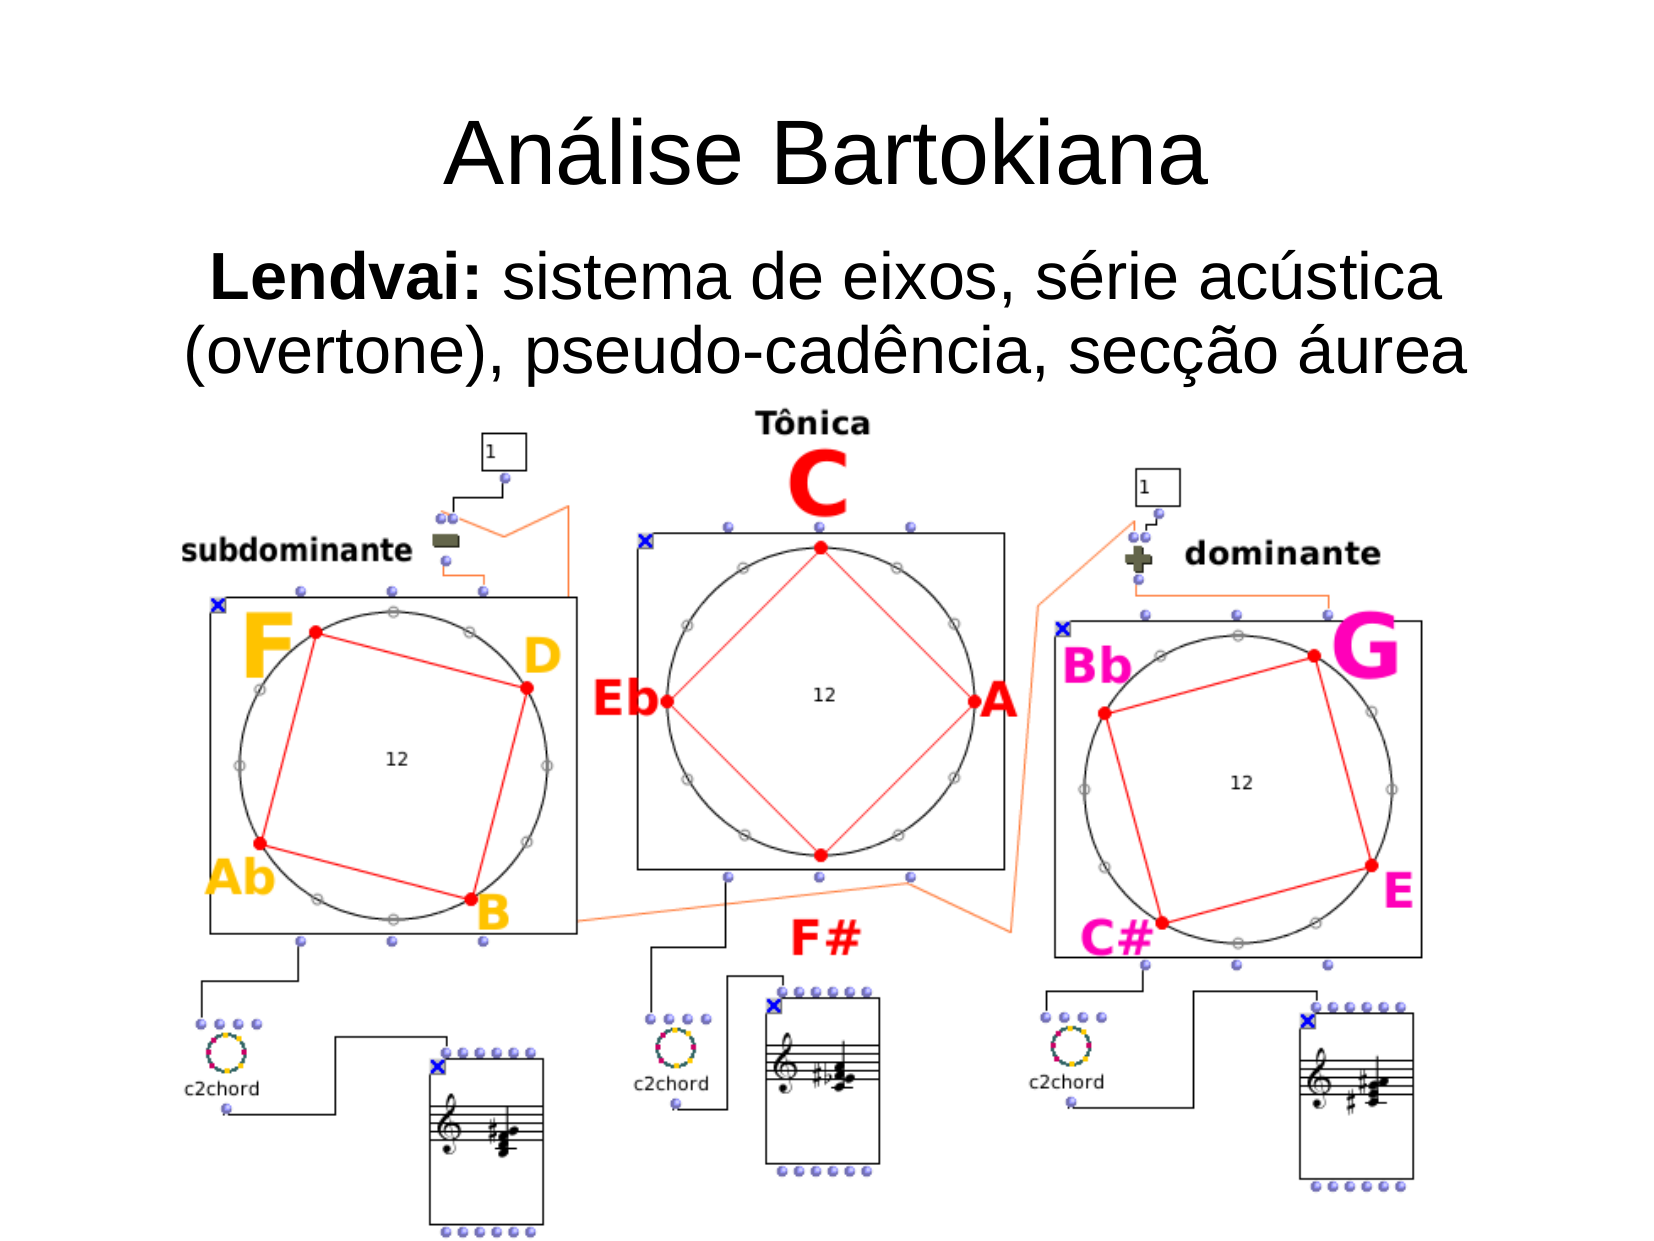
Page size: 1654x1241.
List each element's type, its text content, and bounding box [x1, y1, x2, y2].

title Análise Bartokiana [82, 49, 1571, 238]
subtitle Lendvai: sistema de eixos, série acústica (overtone), pseudo-cadência, secção áurea [82, 238, 1571, 1062]
picture [176, 389, 1438, 1241]
